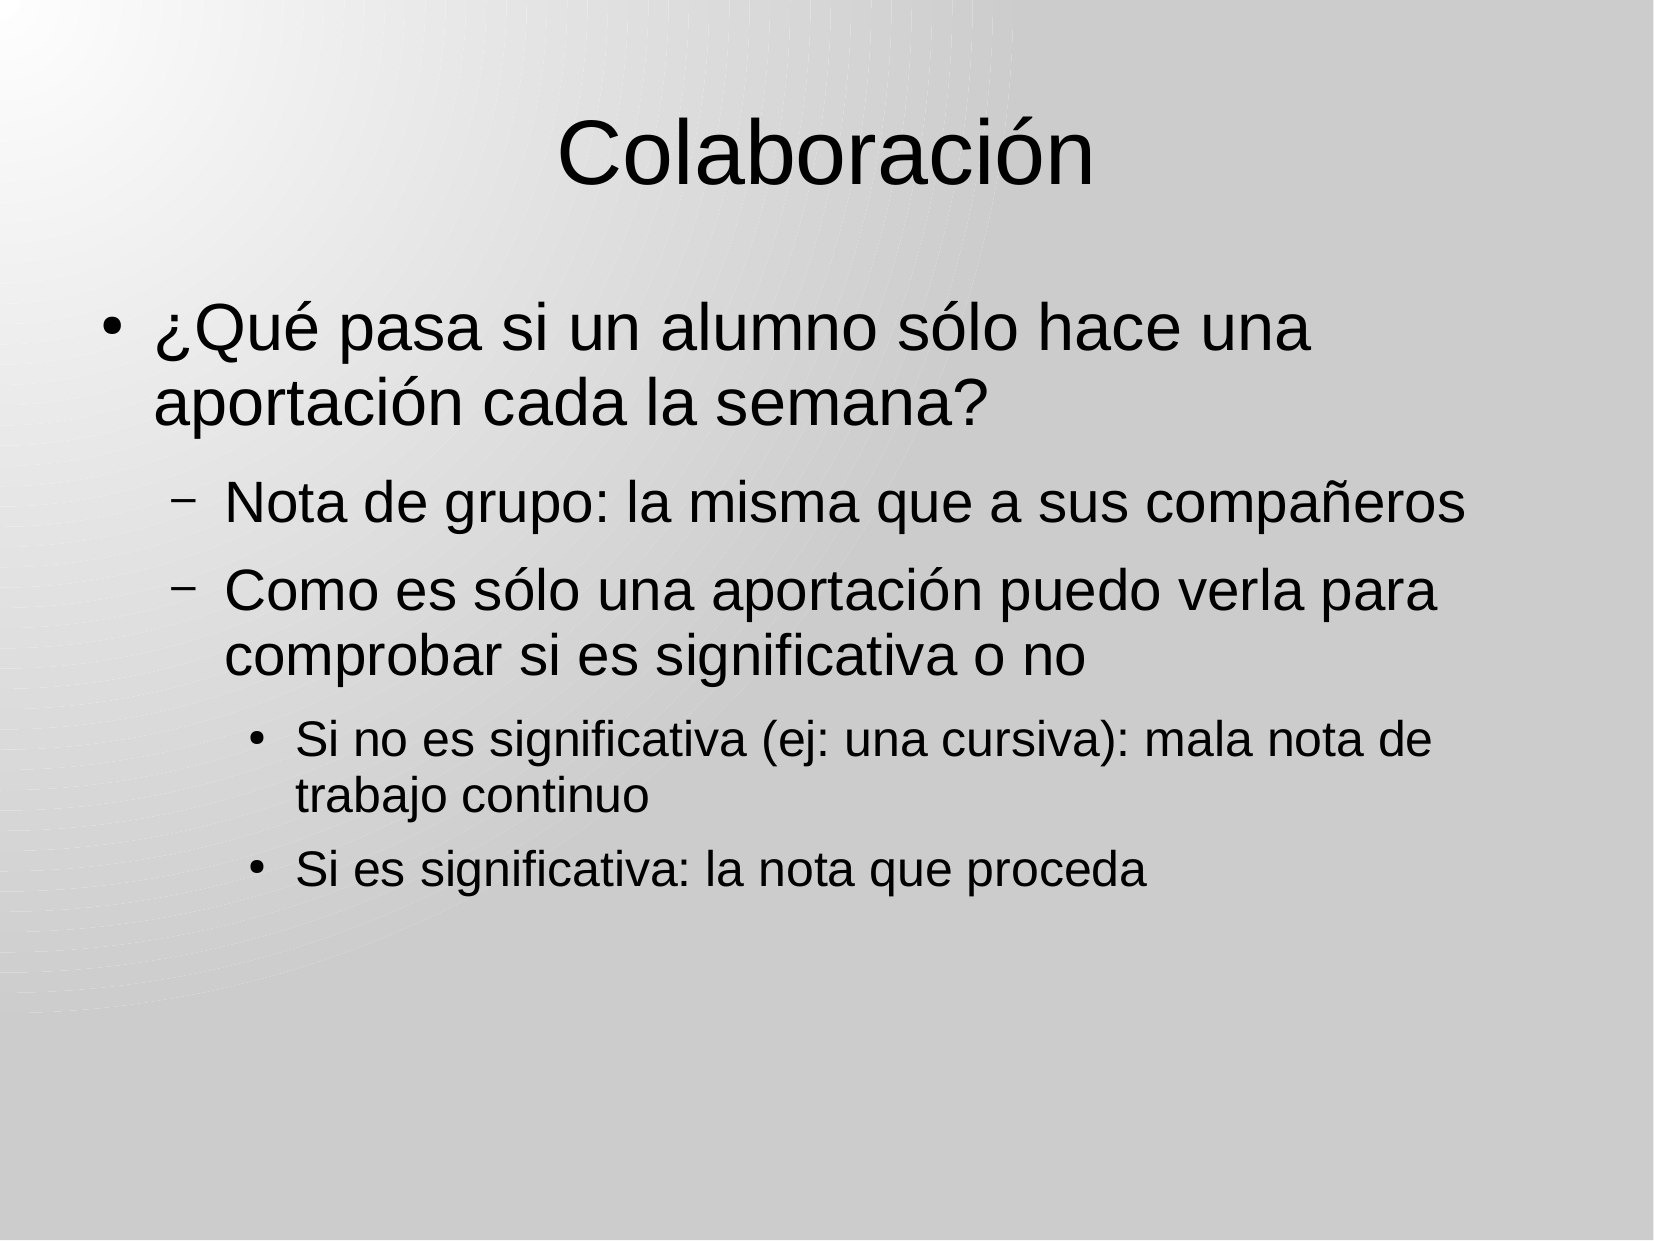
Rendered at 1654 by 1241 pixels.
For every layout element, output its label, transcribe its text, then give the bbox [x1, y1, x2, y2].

title Colaboración [82, 49, 1571, 257]
list ¿Qué pasa si un alumno sólo hace una aportación cada la semana? Nota de grupo: la misma que a sus compañeros Como es sólo una aportación puedo verla para comprobar si es significativa o no Si no es significativa (ej: una cursiva): mala nota de trabajo continuo Si es significativa: la nota que proceda [82, 290, 1538, 1109]
